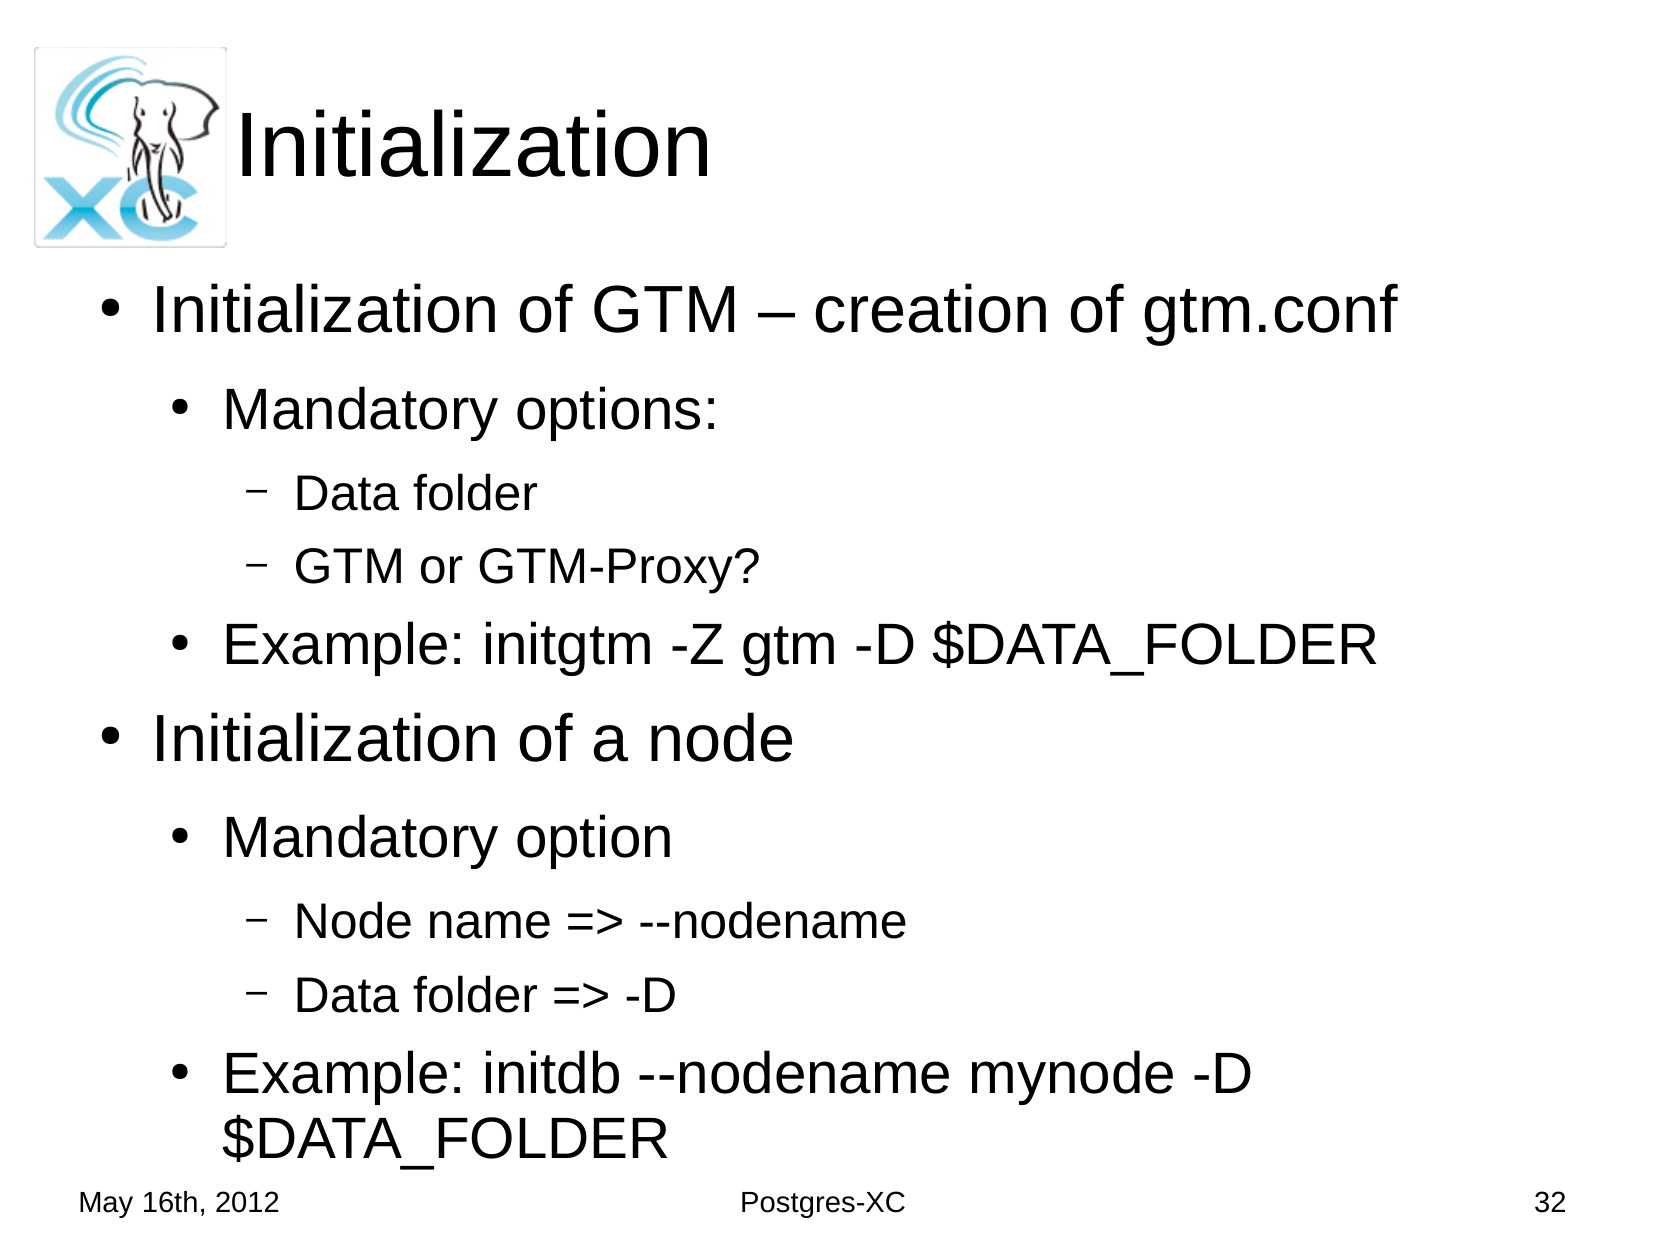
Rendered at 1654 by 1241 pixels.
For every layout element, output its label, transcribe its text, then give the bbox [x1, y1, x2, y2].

list Initialization of GTM – creation of gtm.conf Mandatory options: Data folder GTM or GTM-Proxy? Example: initgtm -Z gtm -D $DATA_FOLDER Initialization of a node Mandatory option Node name => --nodename Data folder => -D Example: initdb --nodename mynode -D $DATA_FOLDER [81, 272, 1570, 1171]
picture [34, 47, 227, 248]
title Initialization [234, 40, 1599, 248]
